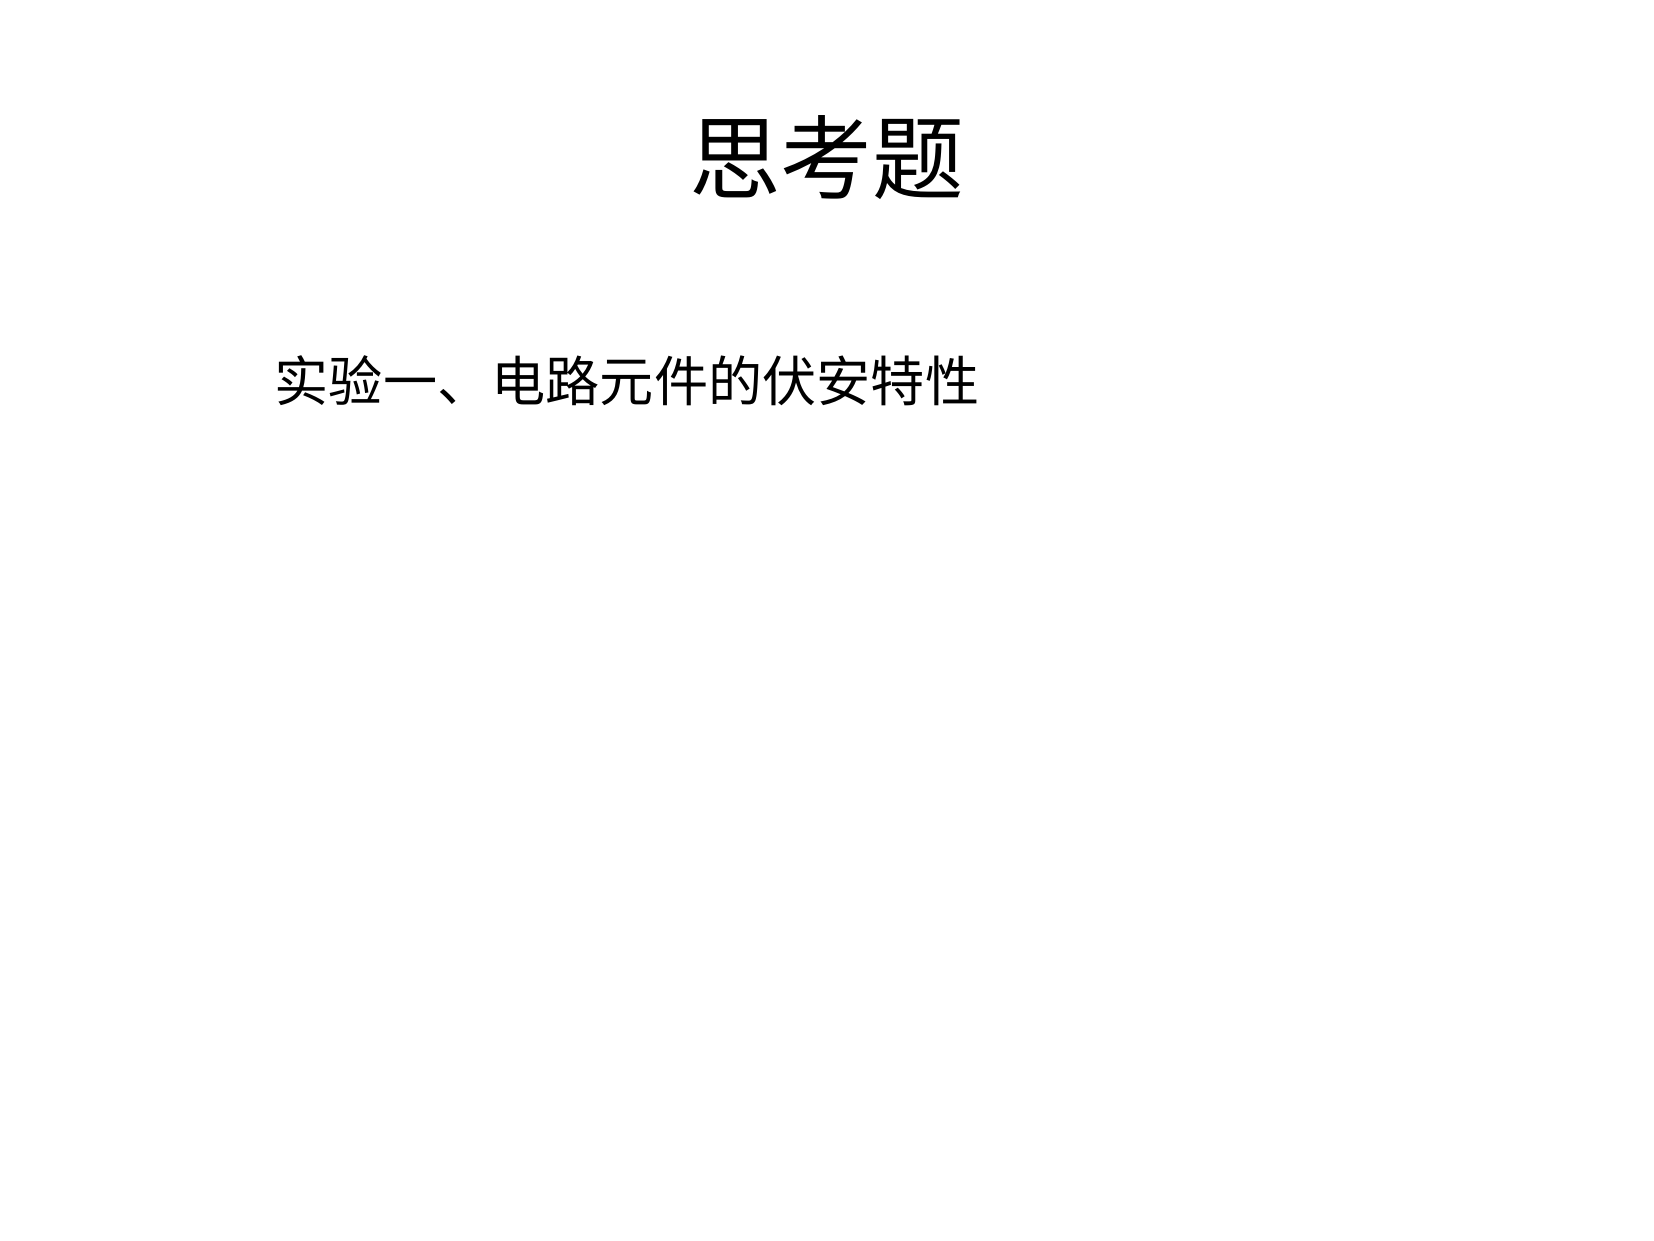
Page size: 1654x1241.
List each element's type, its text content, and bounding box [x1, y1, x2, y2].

text_box 实验一、电路元件的伏安特性 [259, 330, 1418, 418]
title 思考题 [82, 49, 1571, 257]
